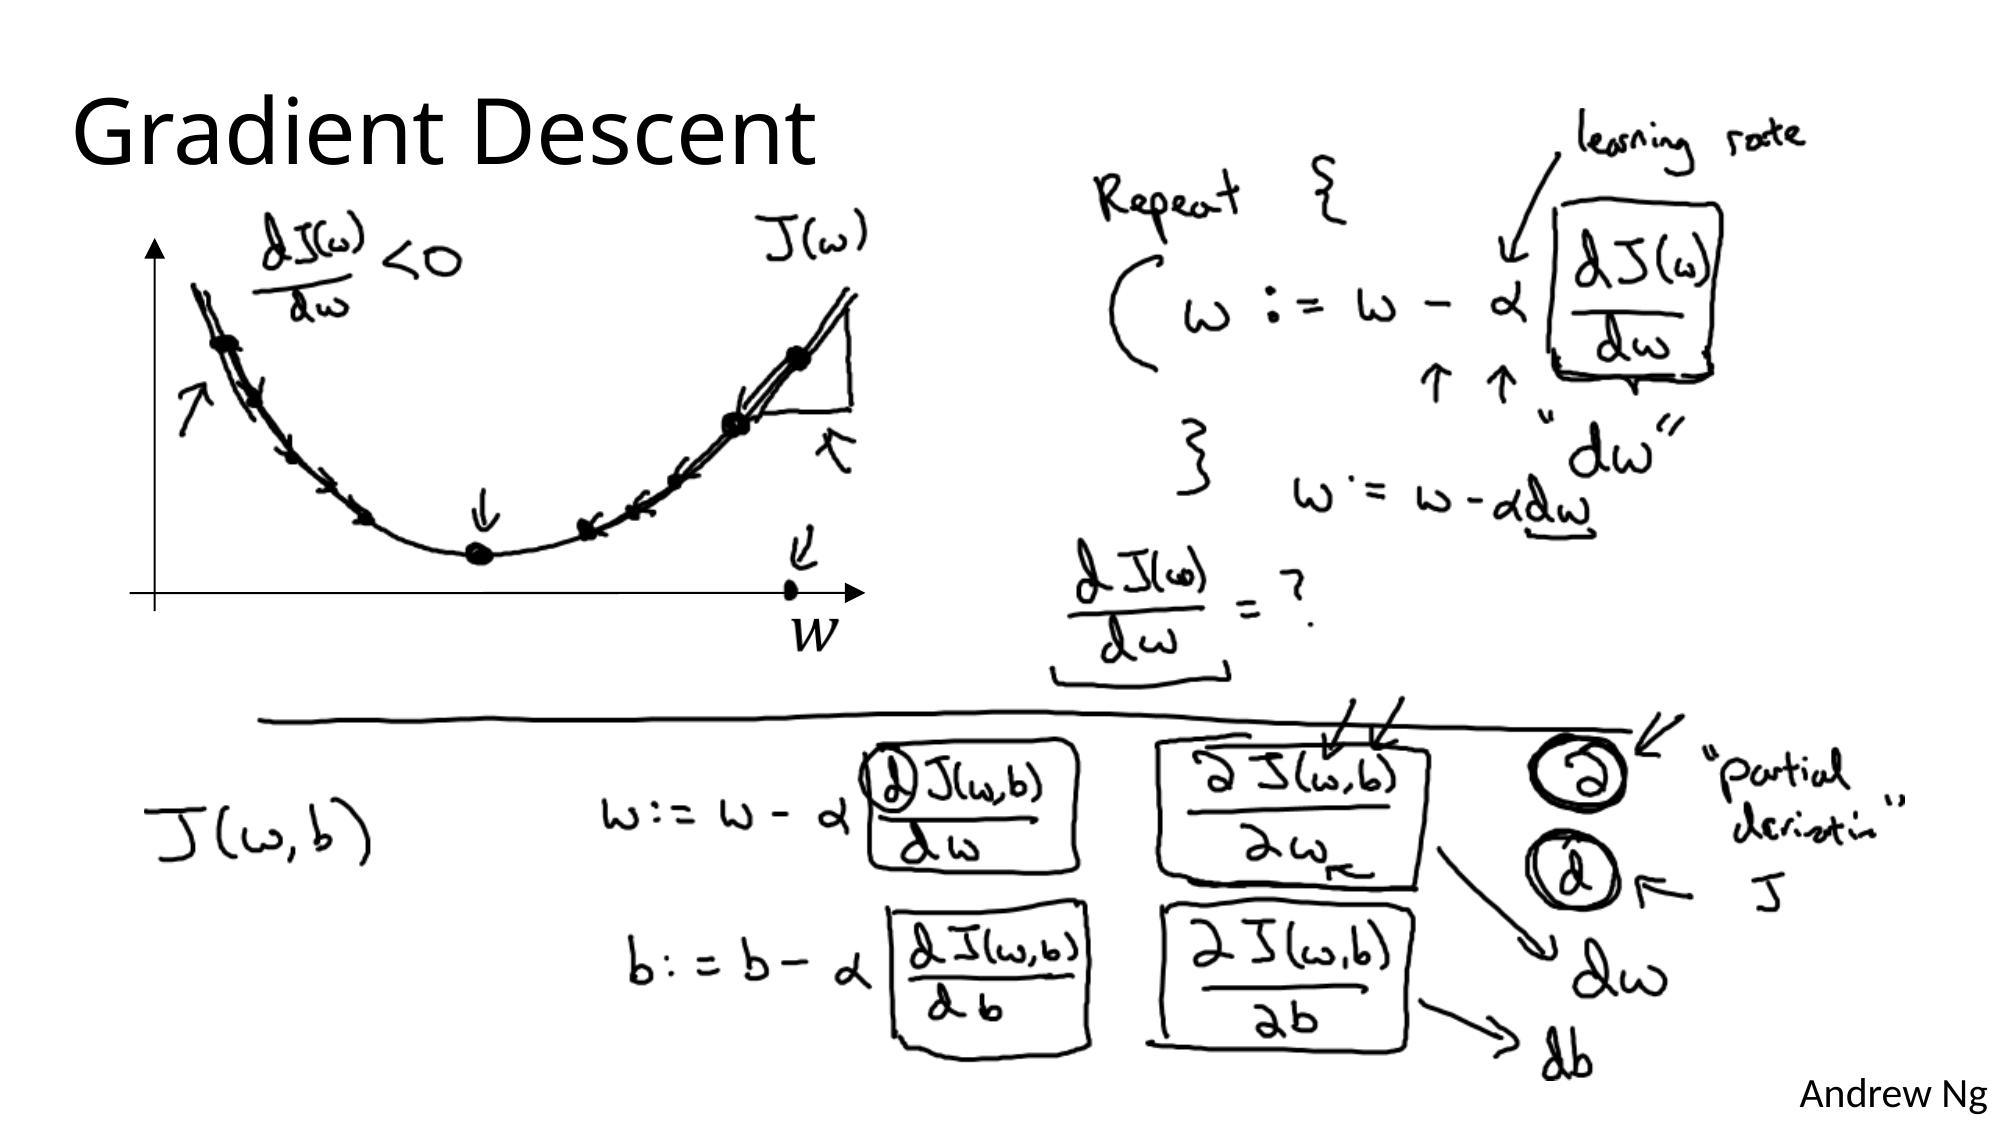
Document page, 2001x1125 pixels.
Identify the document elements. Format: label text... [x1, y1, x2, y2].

picture [144, 108, 1905, 1081]
text_box Gradient Descent [55, 25, 1781, 244]
